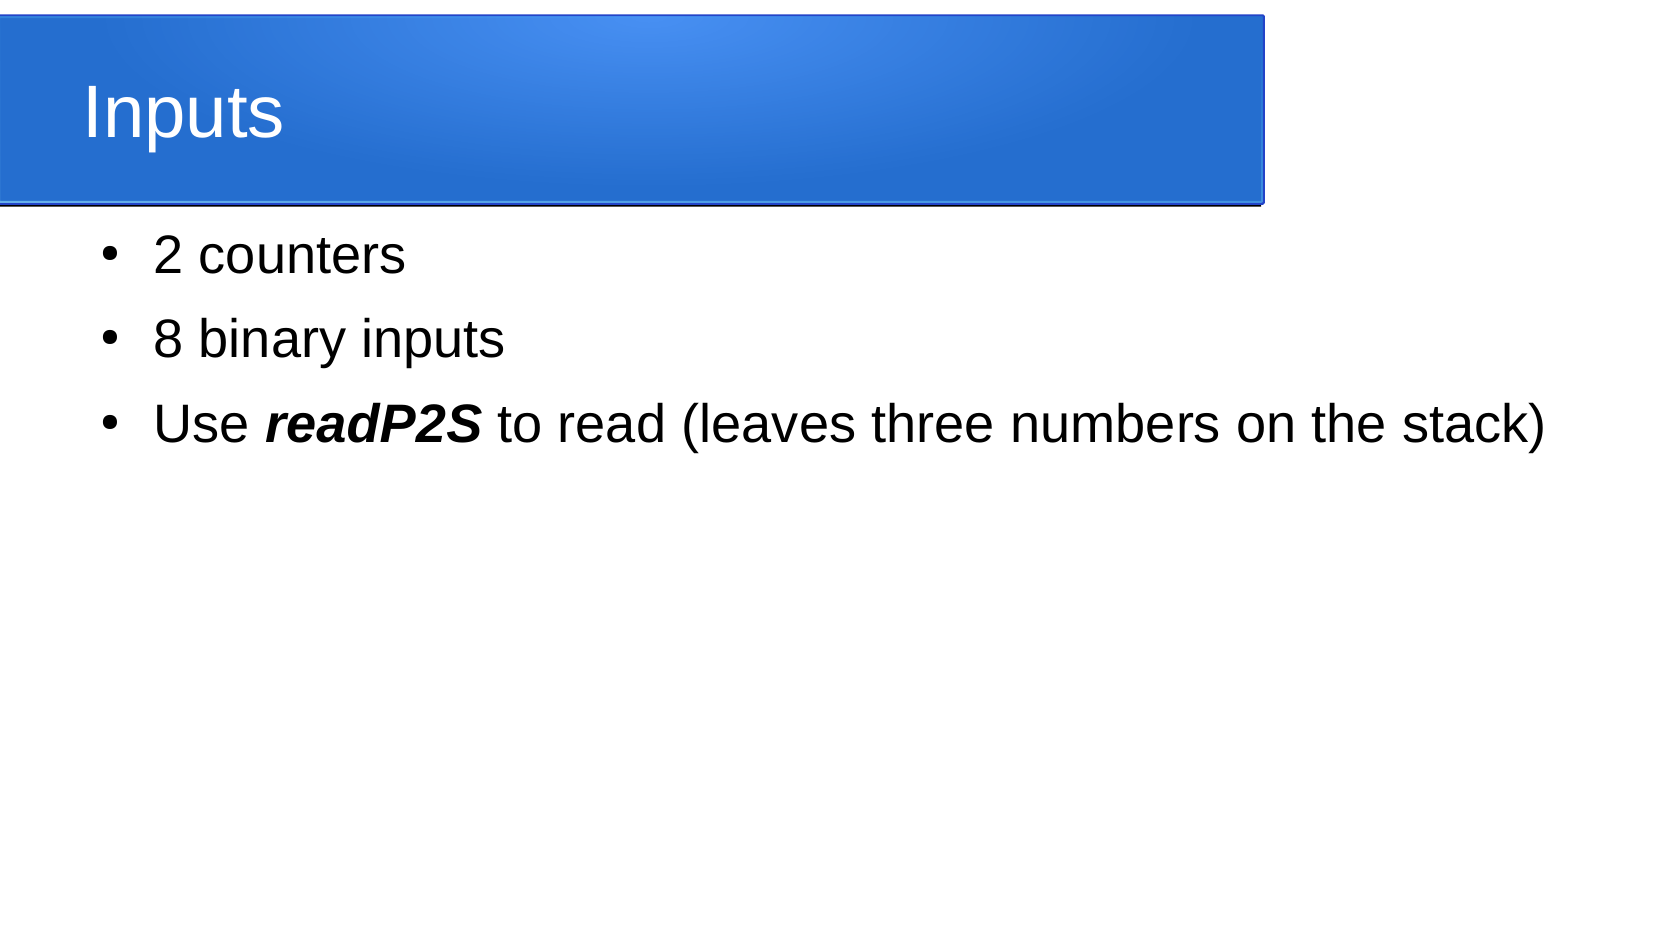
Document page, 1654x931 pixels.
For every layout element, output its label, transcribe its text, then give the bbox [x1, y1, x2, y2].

title Inputs [82, 35, 1235, 189]
list 2 counters 8 binary inputs Use readP2S to read (leaves three numbers on the stack) [82, 224, 1571, 764]
